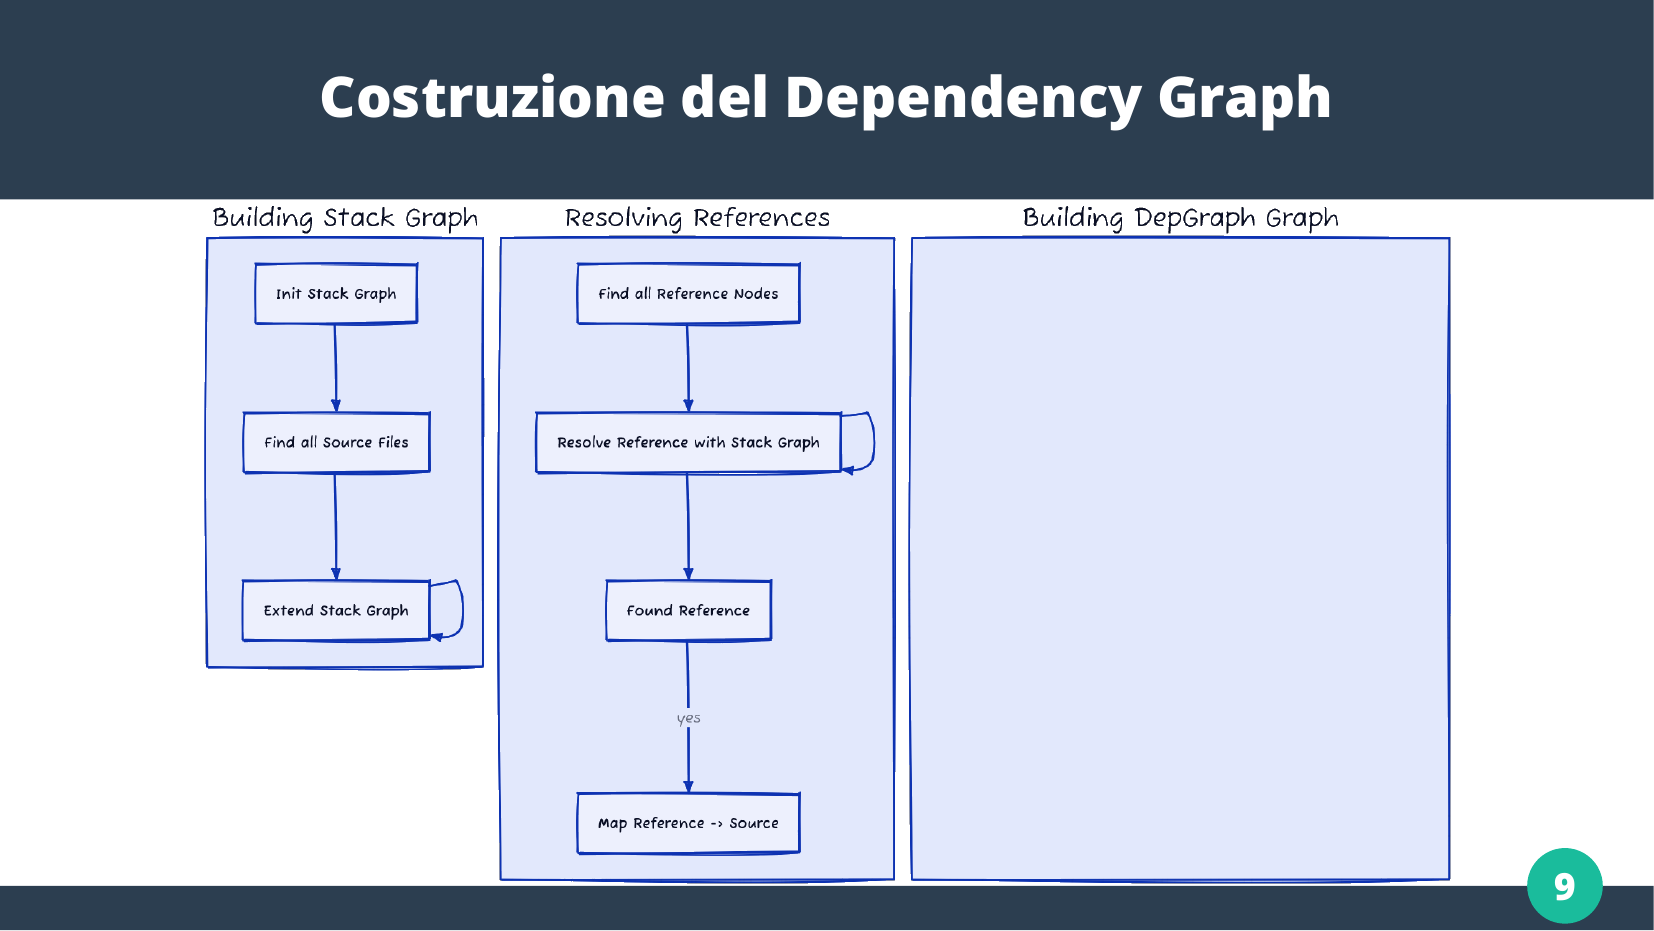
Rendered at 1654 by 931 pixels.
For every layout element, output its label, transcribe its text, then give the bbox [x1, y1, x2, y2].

title Costruzione del Dependency Graph [59, 37, 1595, 155]
picture [198, 200, 1456, 886]
